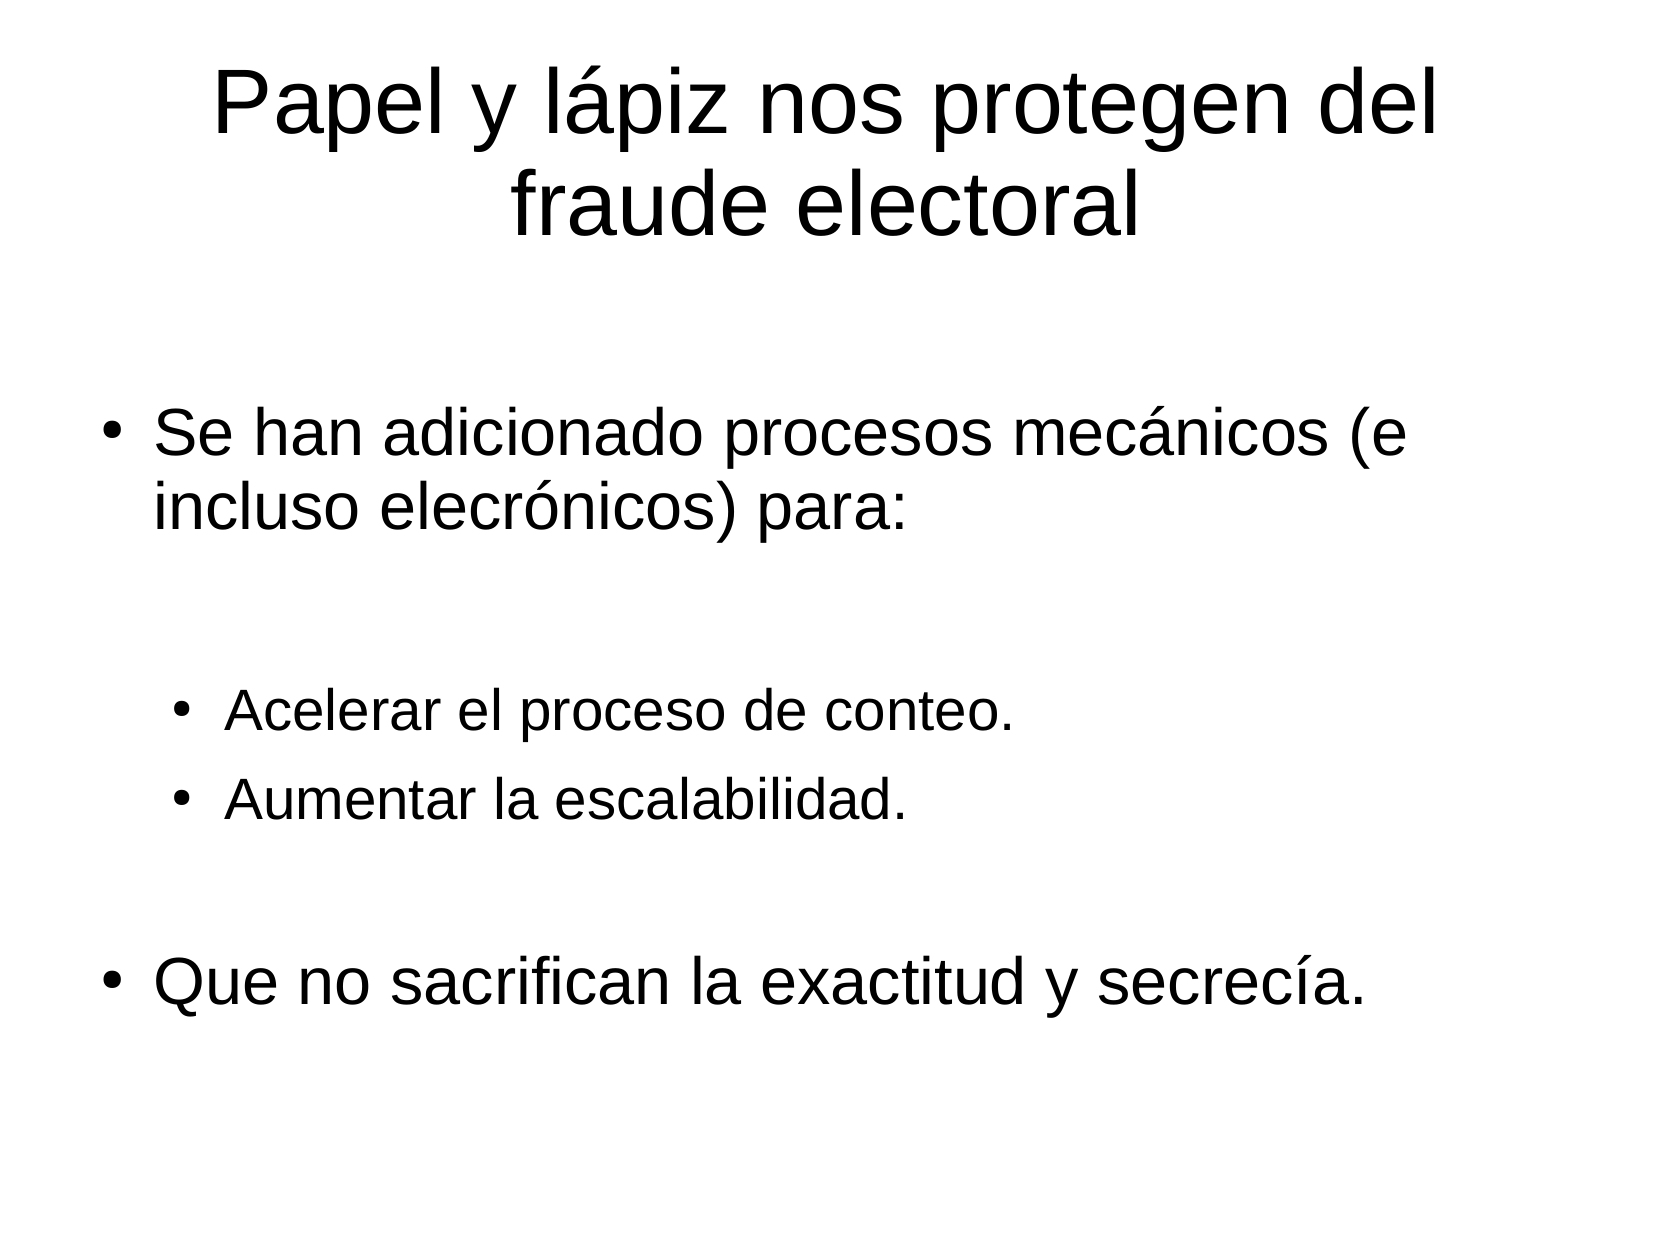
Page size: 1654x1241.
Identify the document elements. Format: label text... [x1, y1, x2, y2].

list Se han adicionado procesos mecánicos (e incluso elecrónicos) para: Acelerar el proceso de conteo. Aumentar la escalabilidad. Que no sacrifican la exactitud y secrecía. [82, 290, 1571, 1109]
title Papel y lápiz nos protegen del fraude electoral [82, 49, 1571, 257]
